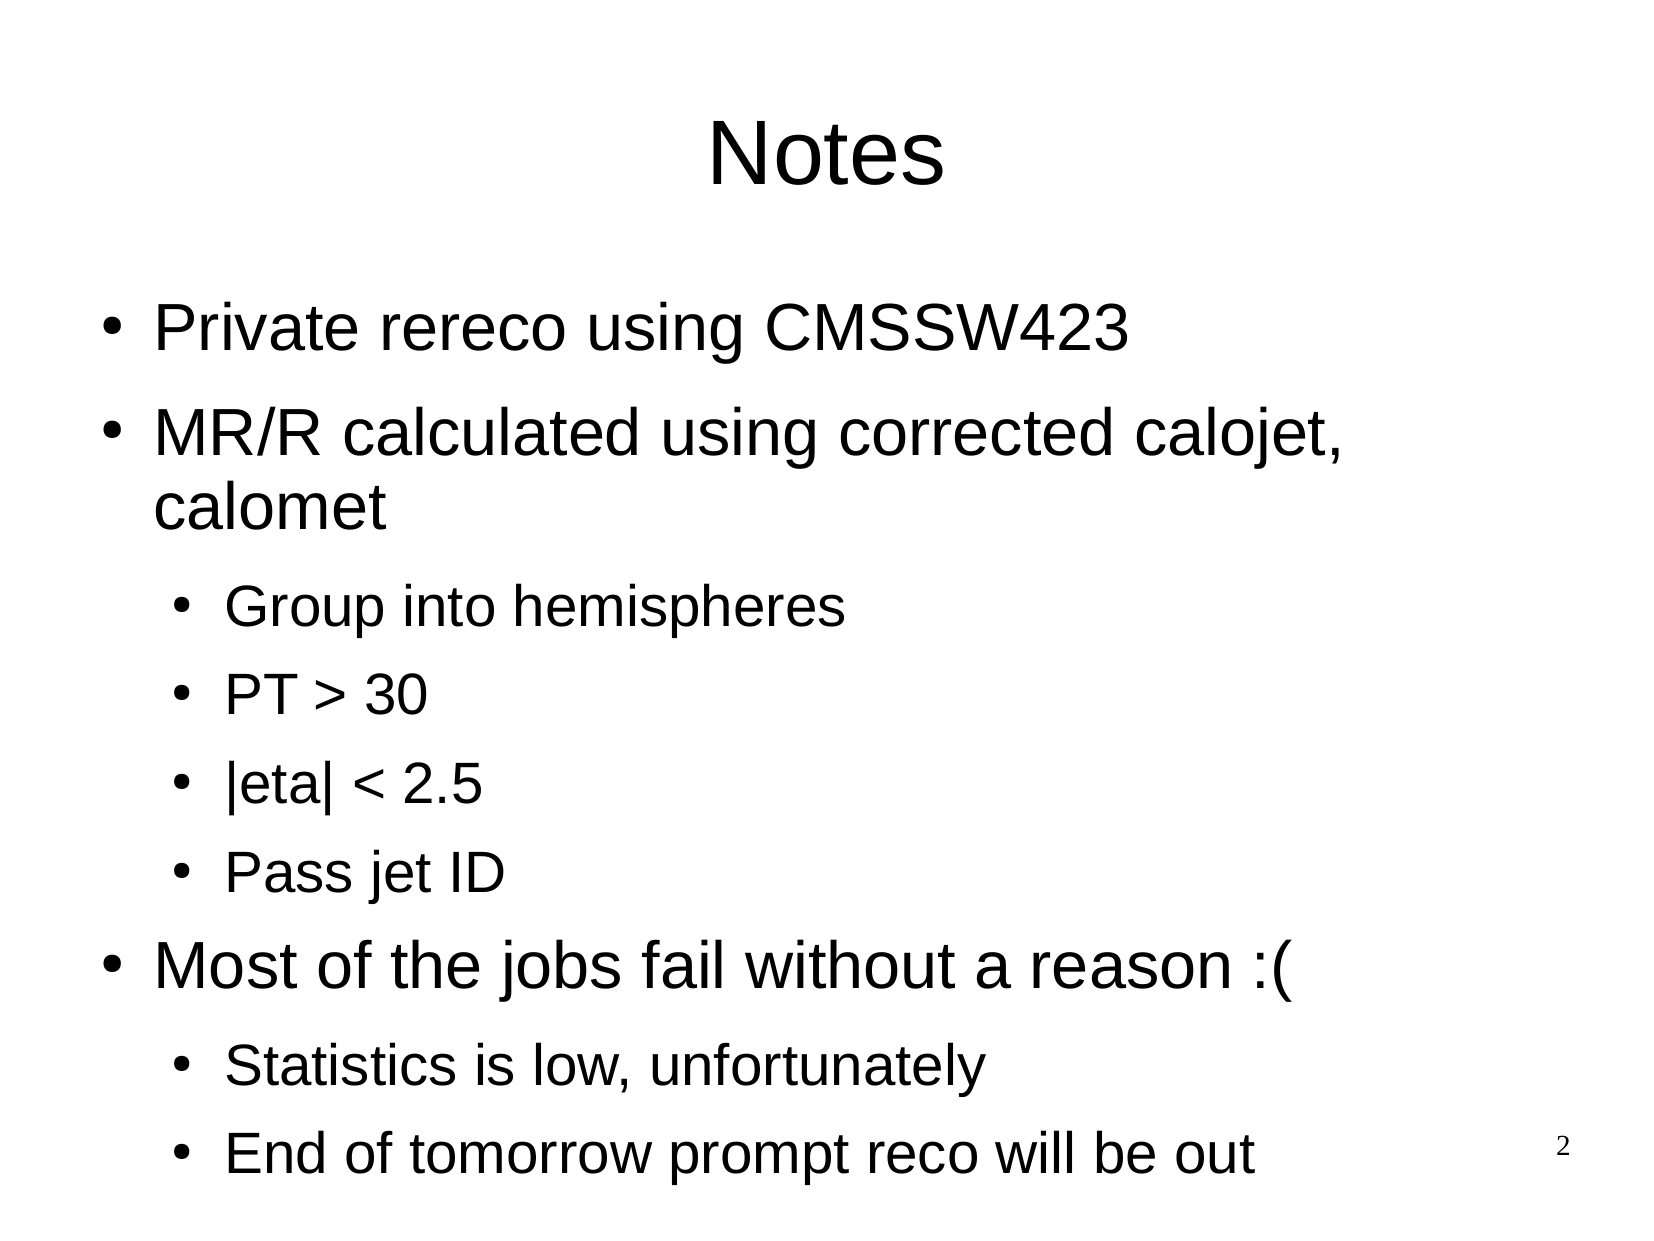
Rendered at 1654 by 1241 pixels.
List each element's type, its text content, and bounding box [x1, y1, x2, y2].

title Notes [82, 56, 1571, 250]
list Private rereco using CMSSW423 MR/R calculated using corrected calojet, calomet Group into hemispheres PT > 30 |eta| < 2.5 Pass jet ID Most of the jobs fail without a reason :( Statistics is low, unfortunately End of tomorrow prompt reco will be out [82, 290, 1571, 1110]
